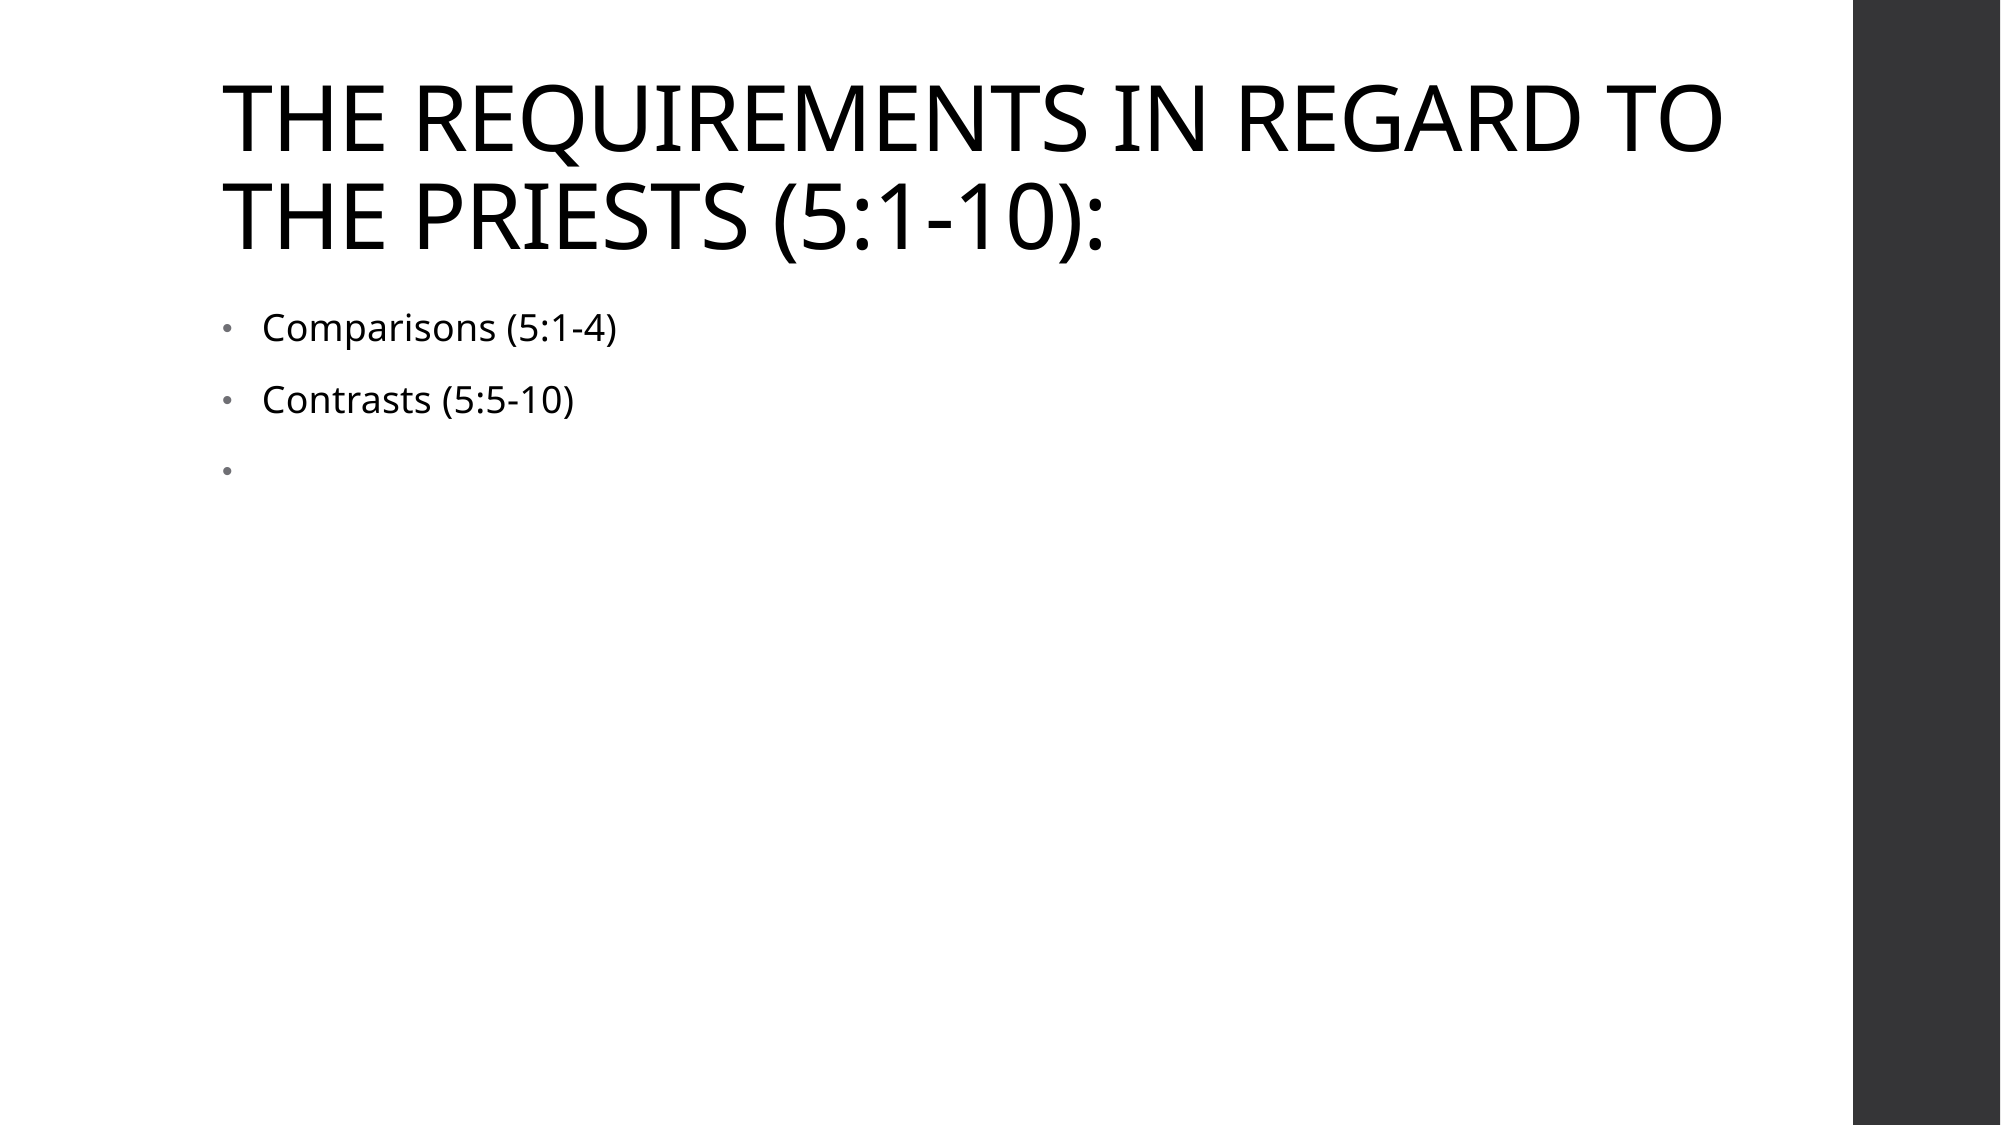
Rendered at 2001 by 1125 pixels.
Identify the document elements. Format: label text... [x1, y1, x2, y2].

list Comparisons (5:1-4) Contrasts (5:5-10) [206, 299, 1617, 1014]
title THE REQUIREMENTS IN REGARD TO THE PRIESTS (5:1-10): [206, 60, 1797, 278]
